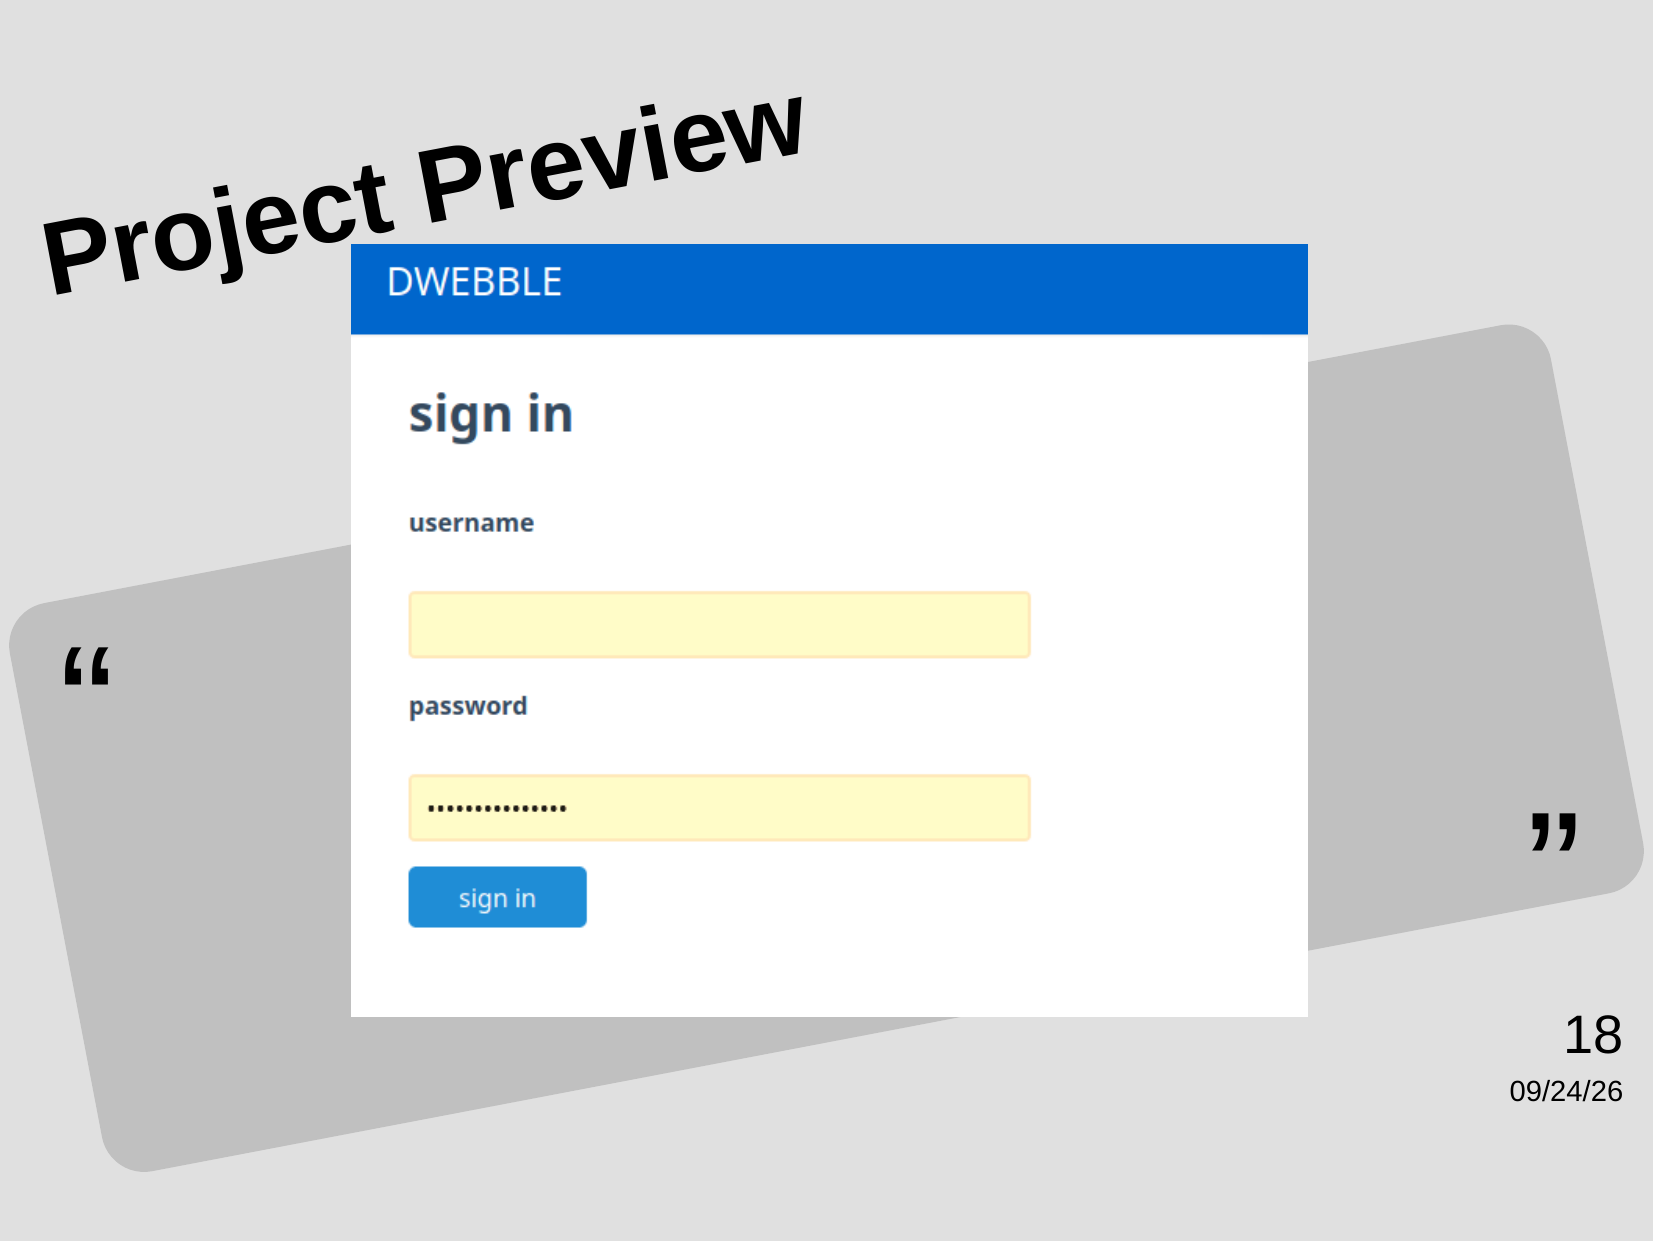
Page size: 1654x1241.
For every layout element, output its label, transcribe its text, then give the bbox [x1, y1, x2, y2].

picture [351, 244, 1308, 1017]
title Project Preview [23, 0, 1524, 363]
